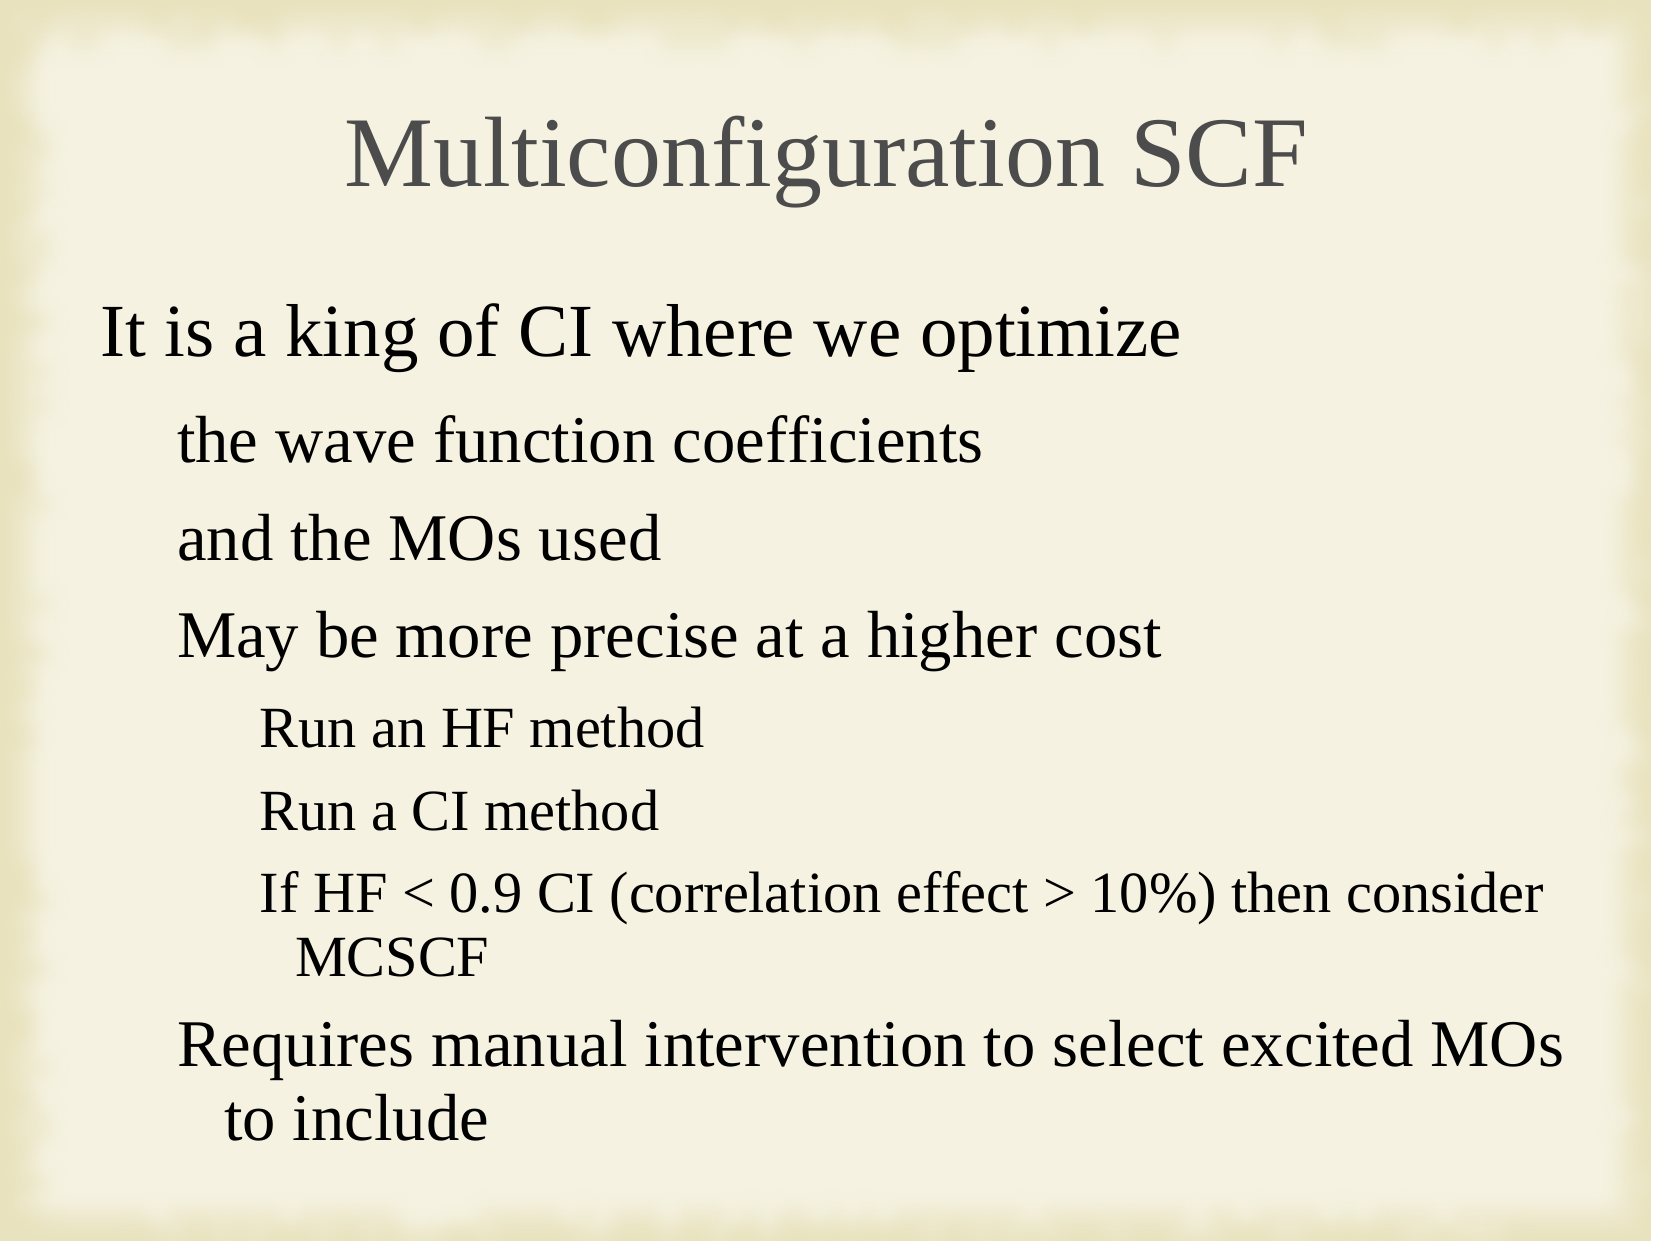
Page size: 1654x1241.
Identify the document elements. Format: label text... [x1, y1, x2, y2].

picture [0, 0, 1651, 1241]
title Multiconfiguration SCF [82, 56, 1571, 250]
list It is a king of CI where we optimize the wave function coefficients and the MOs used May be more precise at a higher cost Run an HF method Run a CI method If HF < 0.9 CI (correlation effect > 10%) then consider MCSCF Requires manual intervention to select excited MOs to include [82, 290, 1571, 1156]
